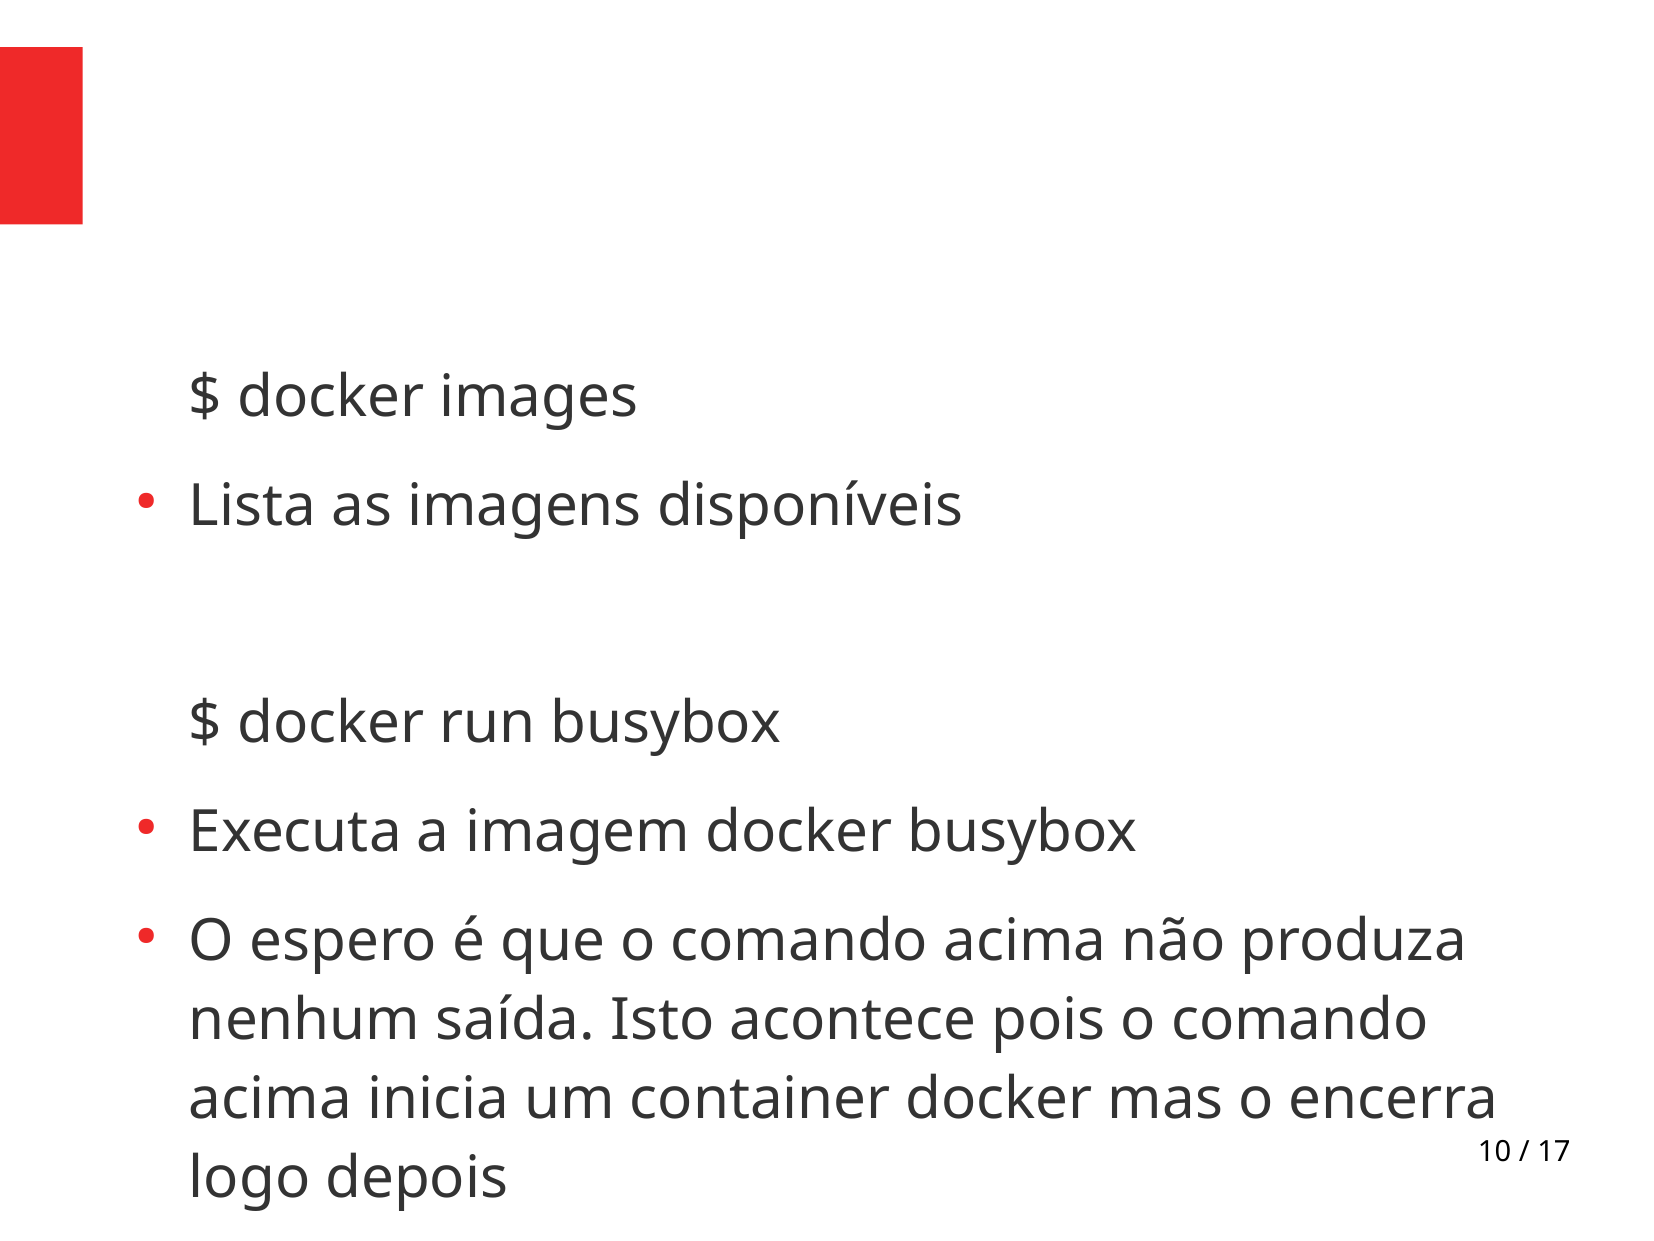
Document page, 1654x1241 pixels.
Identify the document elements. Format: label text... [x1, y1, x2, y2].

list $ docker images Lista as imagens disponíveis $ docker run busybox Executa a imagem docker busybox O espero é que o comando acima não produza nenhum saída. Isto acontece pois o comando acima inicia um container docker mas o encerra logo depois [118, 354, 1536, 1074]
